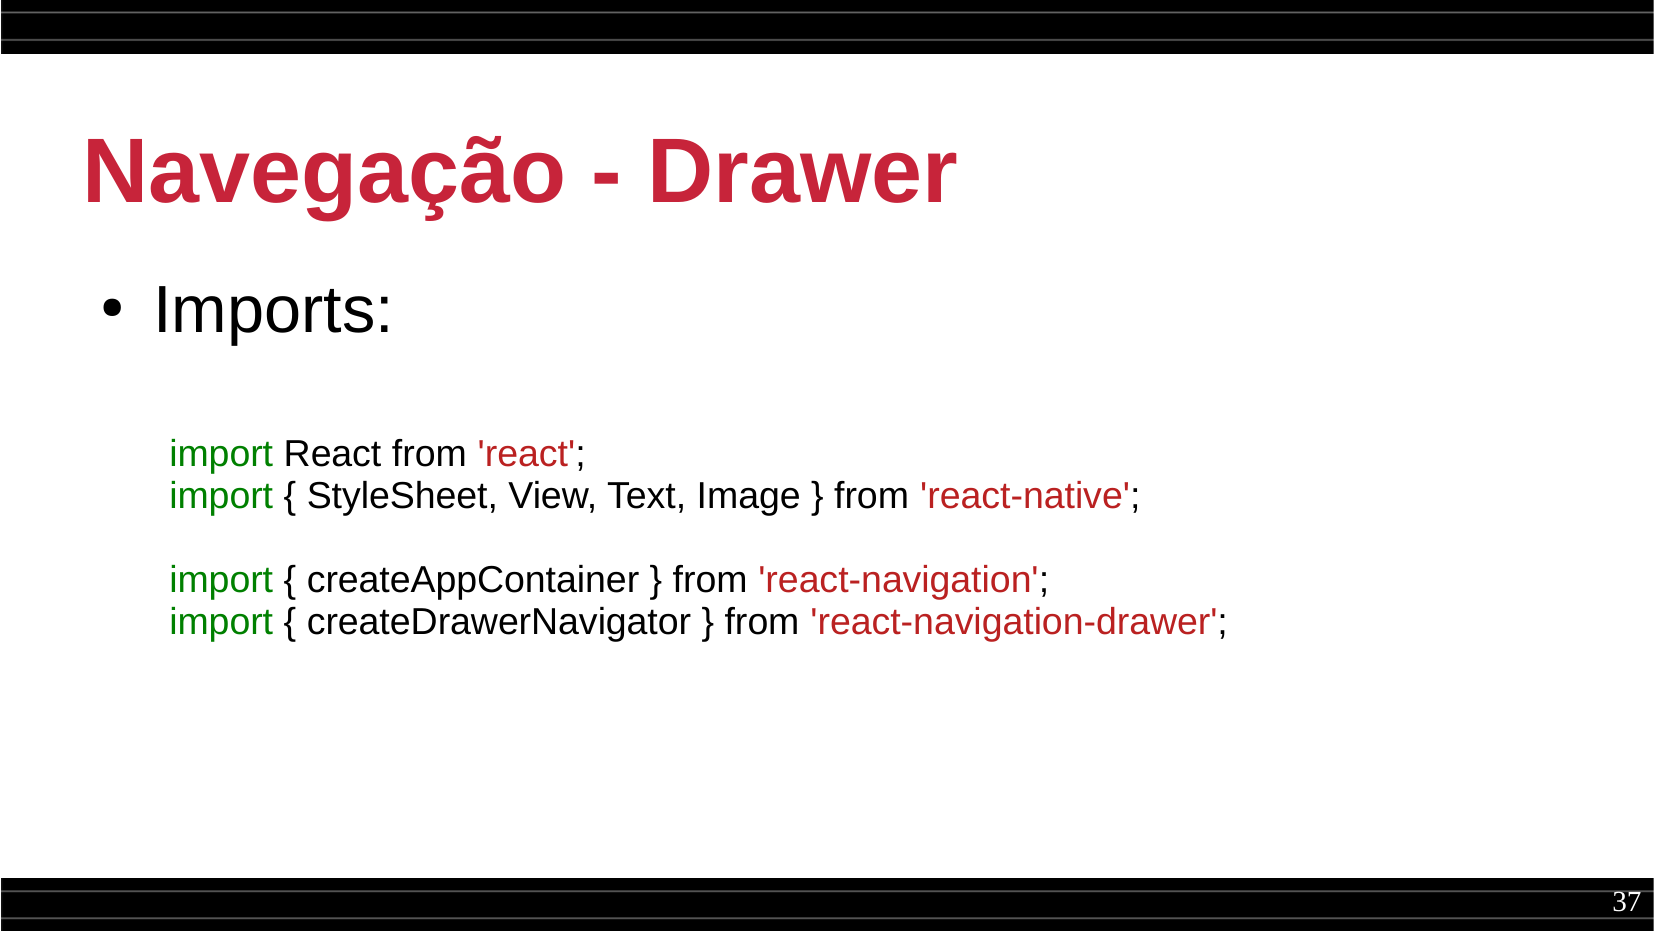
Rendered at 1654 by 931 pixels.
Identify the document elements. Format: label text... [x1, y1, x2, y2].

picture [1, 0, 1654, 54]
picture [1, 878, 1654, 931]
title Navegação - Drawer [82, 92, 1571, 249]
list Imports: [82, 271, 1571, 758]
text_box import React from 'react'; import { StyleSheet, View, Text, Image } from 'react-native'; import { createAppContainer } from 'react-navigation'; import { createDrawerNavigator } from 'react-navigation-drawer'; [154, 425, 1345, 692]
text_box import React from 'react'; import { StyleSheet, View, Text, Image } from 'react-native'; import { createAppContainer } from 'react-navigation'; import { createDrawerNavigator } from 'react-navigation-drawer'; [116, 419, 1189, 728]
